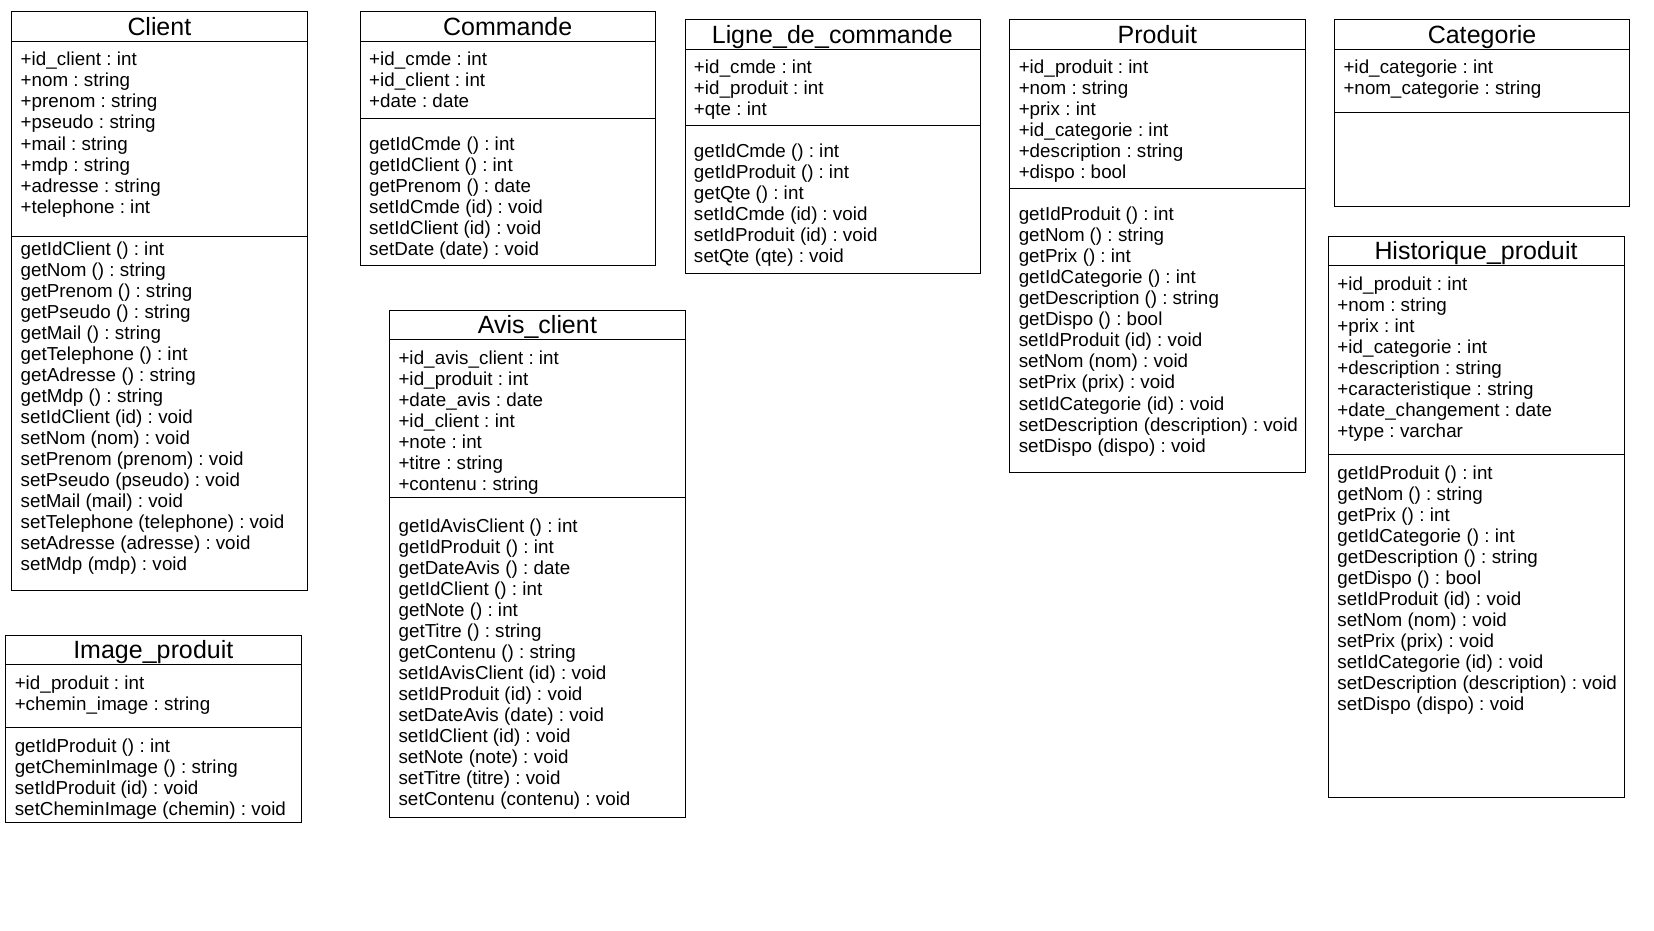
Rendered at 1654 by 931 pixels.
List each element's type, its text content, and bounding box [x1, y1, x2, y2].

text_box Avis_client [389, 310, 686, 339]
text_box +id_client : int +nom : string +prenom : string +pseudo : string +mail : string +mdp : string +adresse : string +telephone : int getIdClient () : int getNom () : string getPrenom () : string getPseudo () : string getMail () : string getTelephone () : int getAdresse () : string getMdp () : string setIdClient (id) : void setNom (nom) : void setPrenom (prenom) : void setPseudo (pseudo) : void setMail (mail) : void setTelephone (telephone) : void setAdresse (adresse) : void setMdp (mdp) : void [5, 41, 302, 582]
text_box Categorie [1334, 19, 1630, 49]
text_box [1328, 723, 1625, 798]
text_box +id_produit : int +chemin_image : string getIdProduit () : int getCheminImage () : string setIdProduit (id) : void setCheminImage (chemin) : void [0, 664, 325, 827]
text_box +id_categorie : int +nom_categorie : string [1328, 49, 1654, 212]
text_box Produit [1009, 19, 1306, 49]
text_box +id_cmde : int +id_produit : int +qte : int getIdCmde () : int getIdProduit () : int getQte () : int setIdCmde (id) : void setIdProduit (id) : void setQte (qte) : void [679, 49, 975, 296]
text_box Commande [360, 11, 656, 42]
text_box Image_produit [5, 635, 302, 664]
text_box Historique_produit [1328, 236, 1625, 265]
text_box Ligne_de_commande [685, 19, 981, 50]
text_box [650, 42, 656, 266]
text_box [975, 50, 981, 274]
text_box +id_avis_client : int +id_produit : int +date_avis : date +id_client : int +note : int +titre : string +contenu : string getIdAvisClient () : int getIdProduit () : int getDateAvis () : date getIdClient () : int getNote () : int getTitre () : string getContenu () : string setIdAvisClient (id) : void setIdProduit (id) : void setDateAvis (date) : void setIdClient (id) : void setNote (note) : void setTitre (titre) : void setContenu (contenu) : void [383, 339, 680, 818]
text_box [680, 339, 686, 818]
text_box +id_produit : int +nom : string +prix : int +id_categorie : int +description : string +caracteristique : string +date_changement : date +type : varchar getIdProduit () : int getNom () : string getPrix () : int getIdCategorie () : int getDescription () : string getDispo () : bool setIdProduit (id) : void setNom (nom) : void setPrix (prix) : void setIdCategorie (id) : void setDescription (description) : void setDispo (dispo) : void [1322, 265, 1648, 723]
text_box +id_cmde : int +id_client : int +date : date getIdCmde () : int getIdClient () : int getPrenom () : date setIdCmde (id) : void setIdClient (id) : void setDate (date) : void [354, 41, 650, 288]
text_box +id_produit : int +nom : string +prix : int +id_categorie : int +description : string +dispo : bool getIdProduit () : int getNom () : string getPrix () : int getIdCategorie () : int getDescription () : string getDispo () : bool setIdProduit (id) : void setNom (nom) : void setPrix (prix) : void setIdCategorie (id) : void setDescription (description) : void setDispo (dispo) : void [1003, 49, 1329, 485]
text_box Client [11, 11, 308, 42]
text_box [11, 42, 308, 591]
